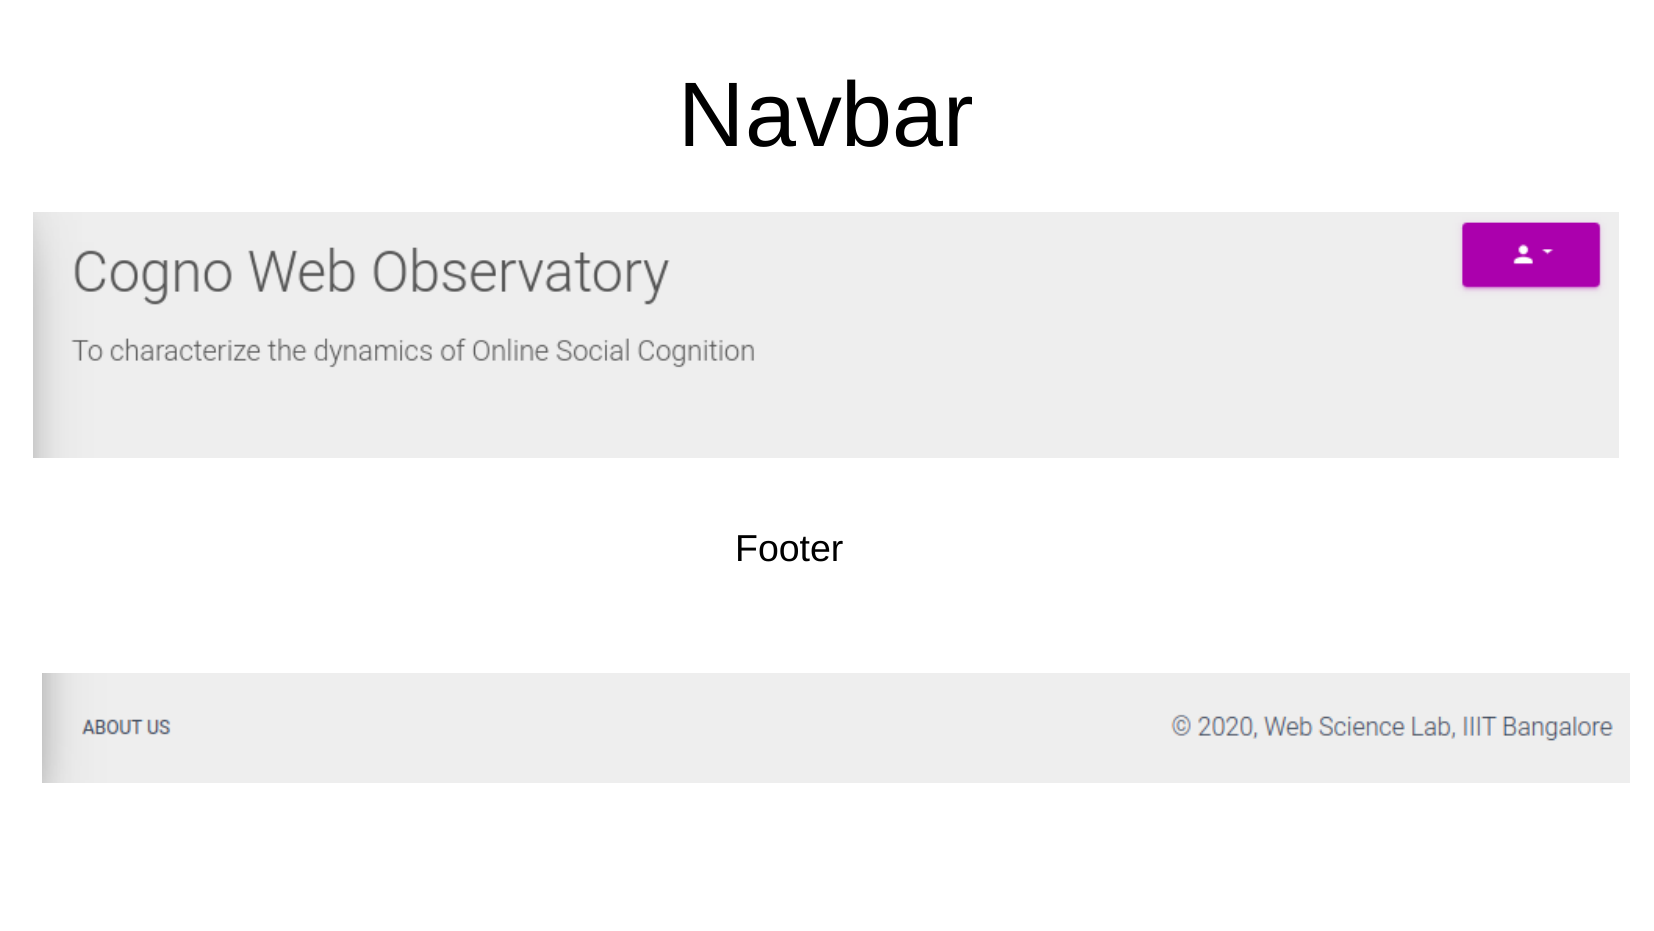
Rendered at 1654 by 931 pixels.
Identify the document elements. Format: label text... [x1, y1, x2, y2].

picture [42, 673, 1630, 783]
title Navbar [82, 37, 1571, 193]
text_box Footer [720, 519, 1630, 638]
picture [33, 212, 1619, 458]
